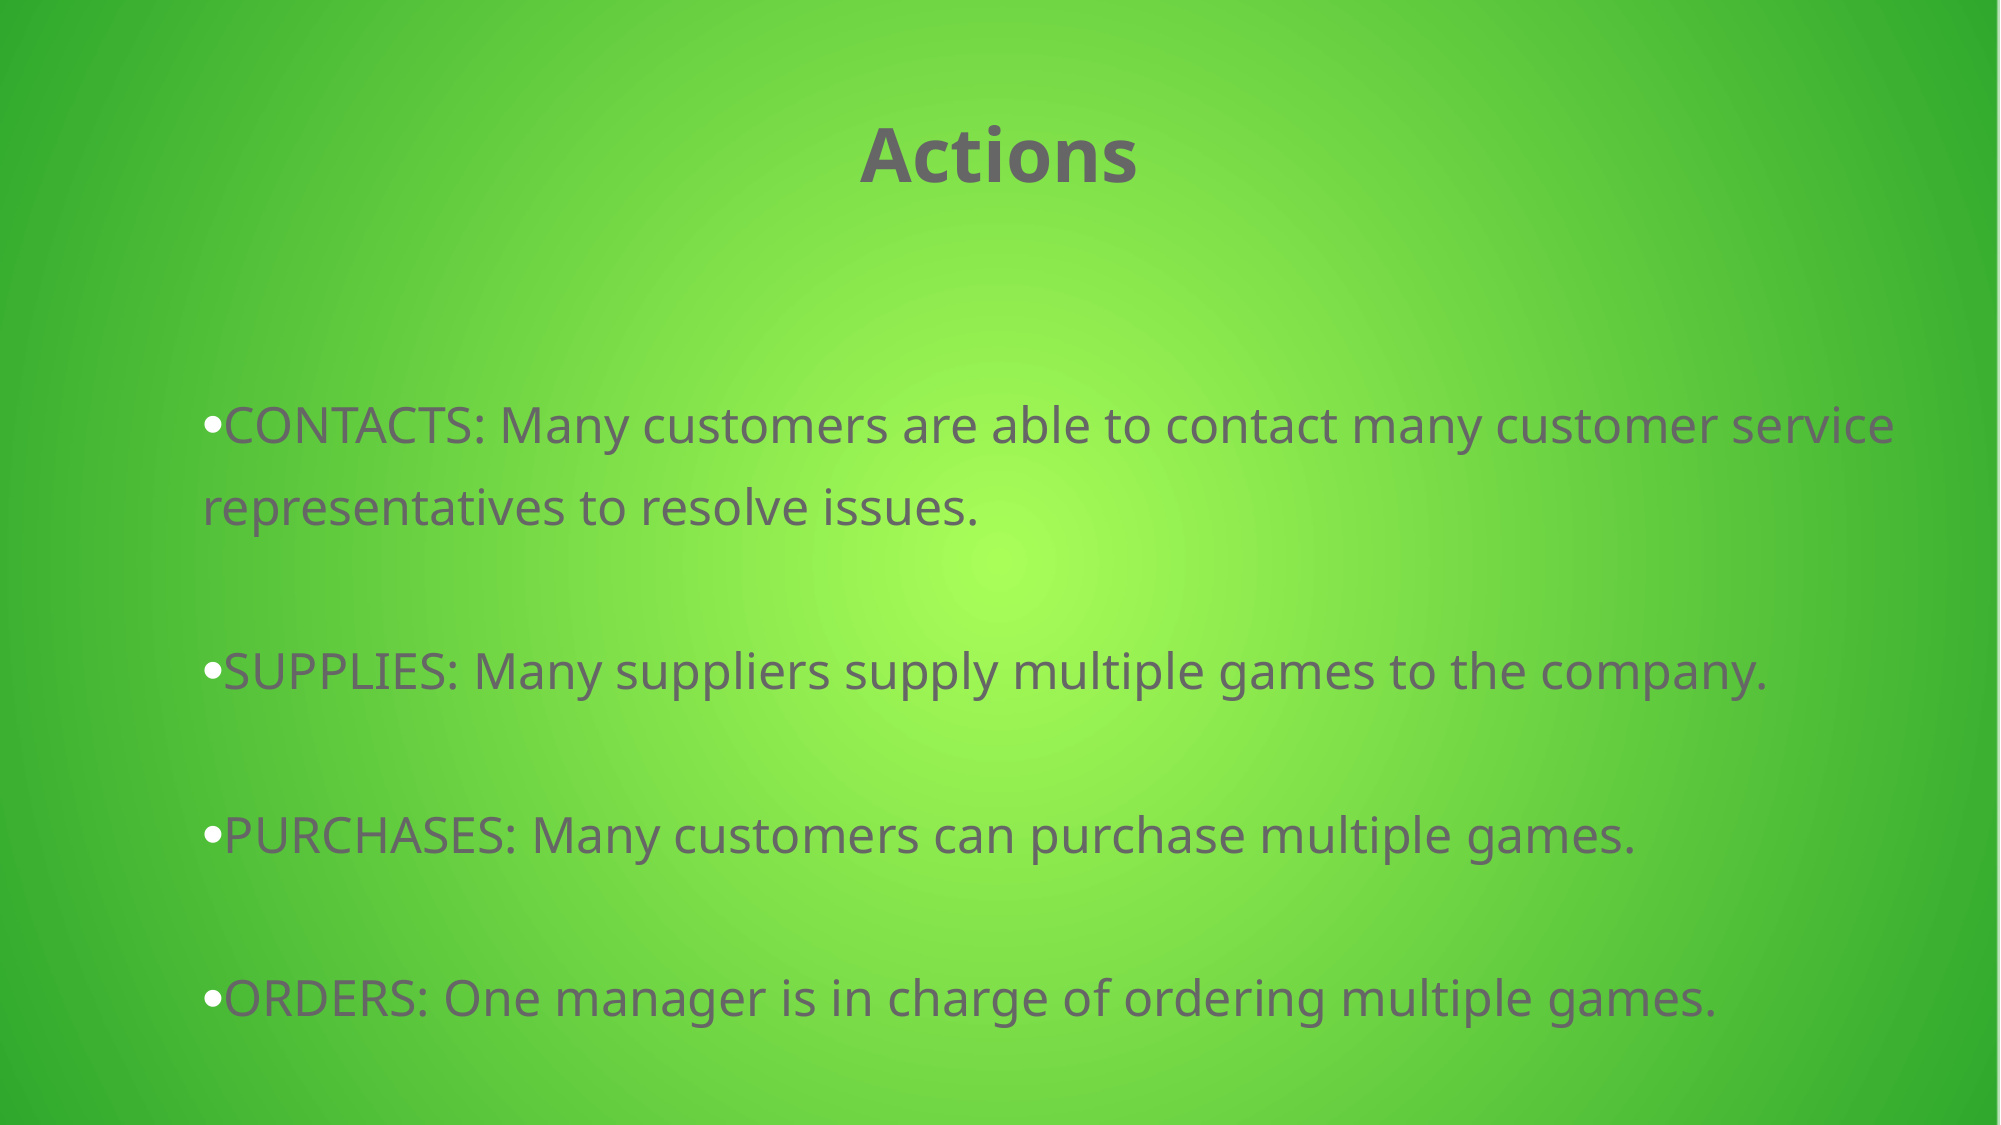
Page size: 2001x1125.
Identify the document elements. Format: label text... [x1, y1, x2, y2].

text_box CONTACTS: Many customers are able to contact many customer service representatives to resolve issues. SUPPLIES: Many suppliers supply multiple games to the company. PURCHASES: Many customers can purchase multiple games. ORDERS: One manager is in charge of ordering multiple games. [187, 369, 1950, 1125]
text_box Actions [187, 101, 1813, 344]
picture [0, 0, 2000, 1125]
